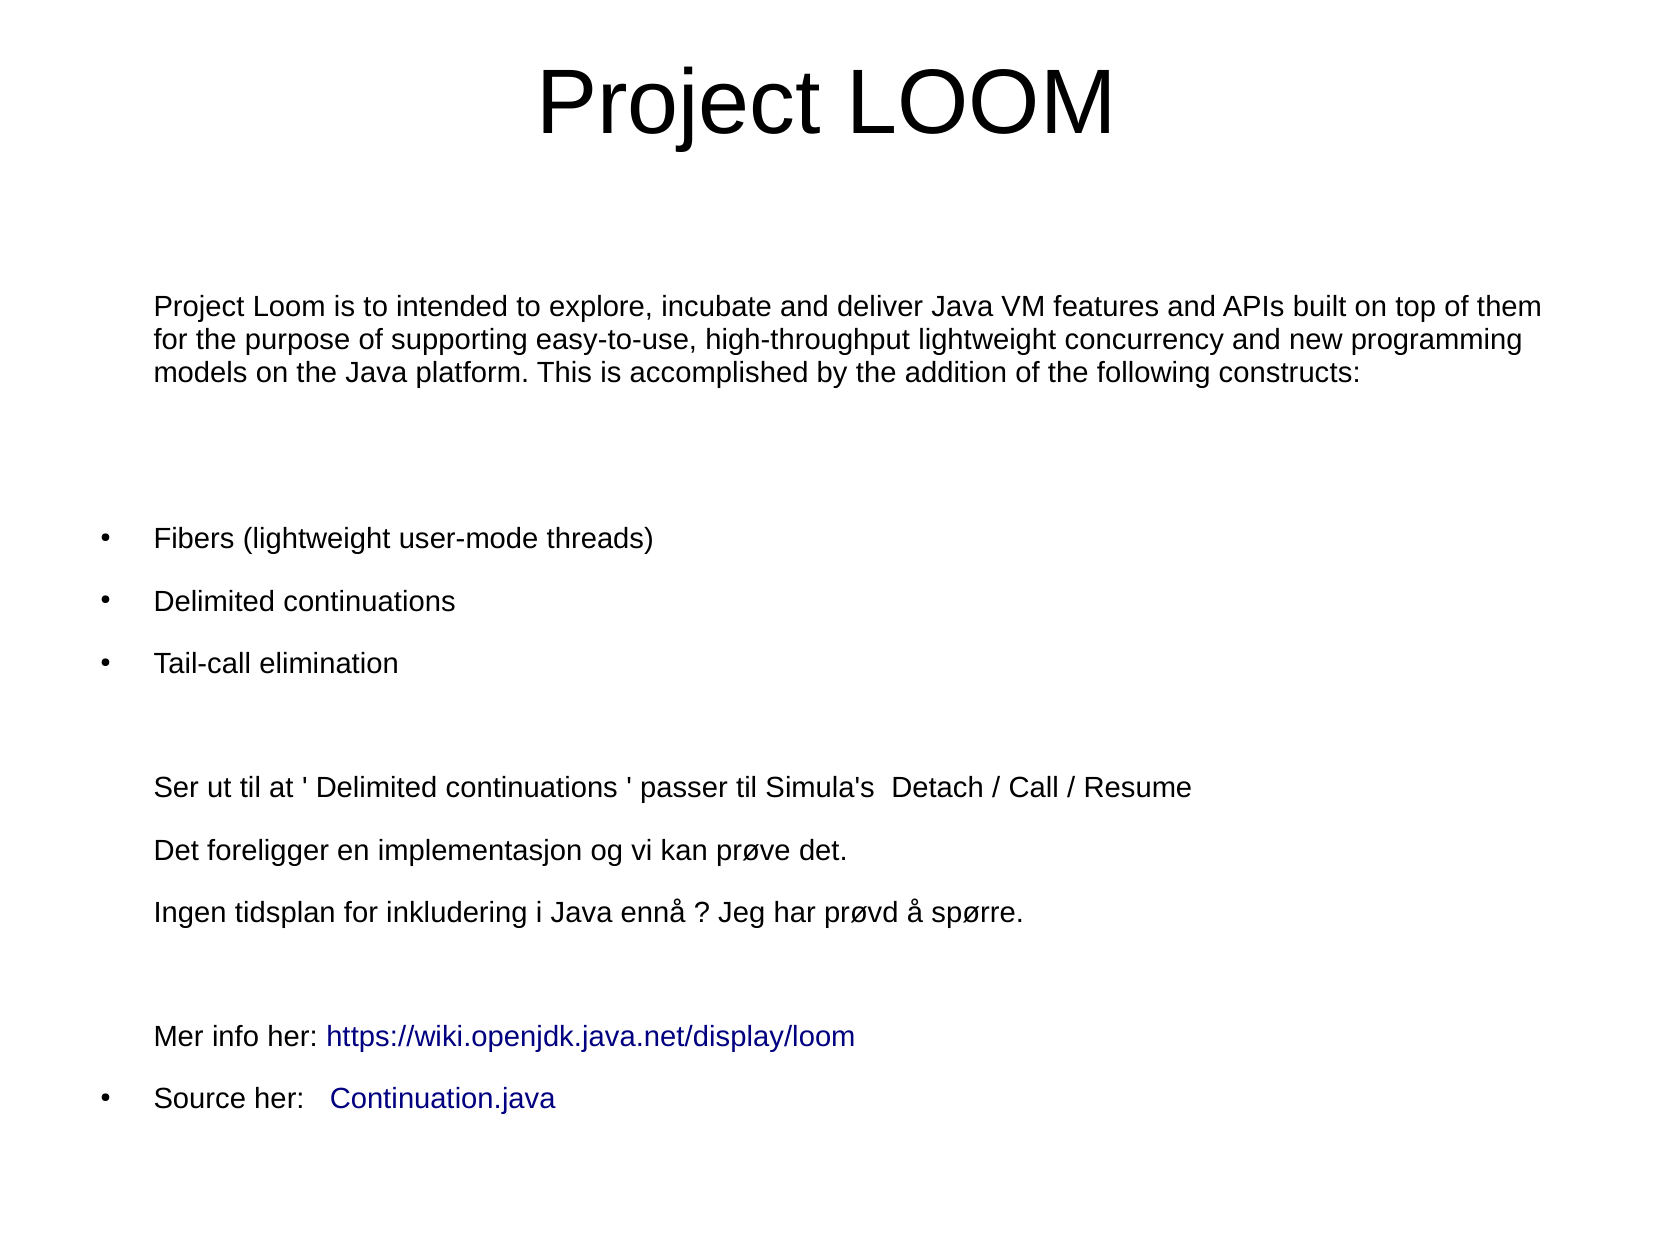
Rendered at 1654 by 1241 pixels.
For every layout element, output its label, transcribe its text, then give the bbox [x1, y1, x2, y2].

title Project LOOM [82, 49, 1571, 257]
list Project Loom is to intended to explore, incubate and deliver Java VM features and APIs built on top of them for the purpose of supporting easy-to-use, high-throughput lightweight concurrency and new programming models on the Java platform. This is accomplished by the addition of the following constructs: Fibers (lightweight user-mode threads) Delimited continuations Tail-call elimination Ser ut til at ' Delimited continuations ' passer til Simula's Detach / Call / Resume Det foreligger en implementasjon og vi kan prøve det. Ingen tidsplan for inkludering i Java ennå ? Jeg har prøvd å spørre. Mer info her: https://wiki.openjdk.java.net/display/loom Source her: Continuation.java [82, 290, 1571, 1116]
